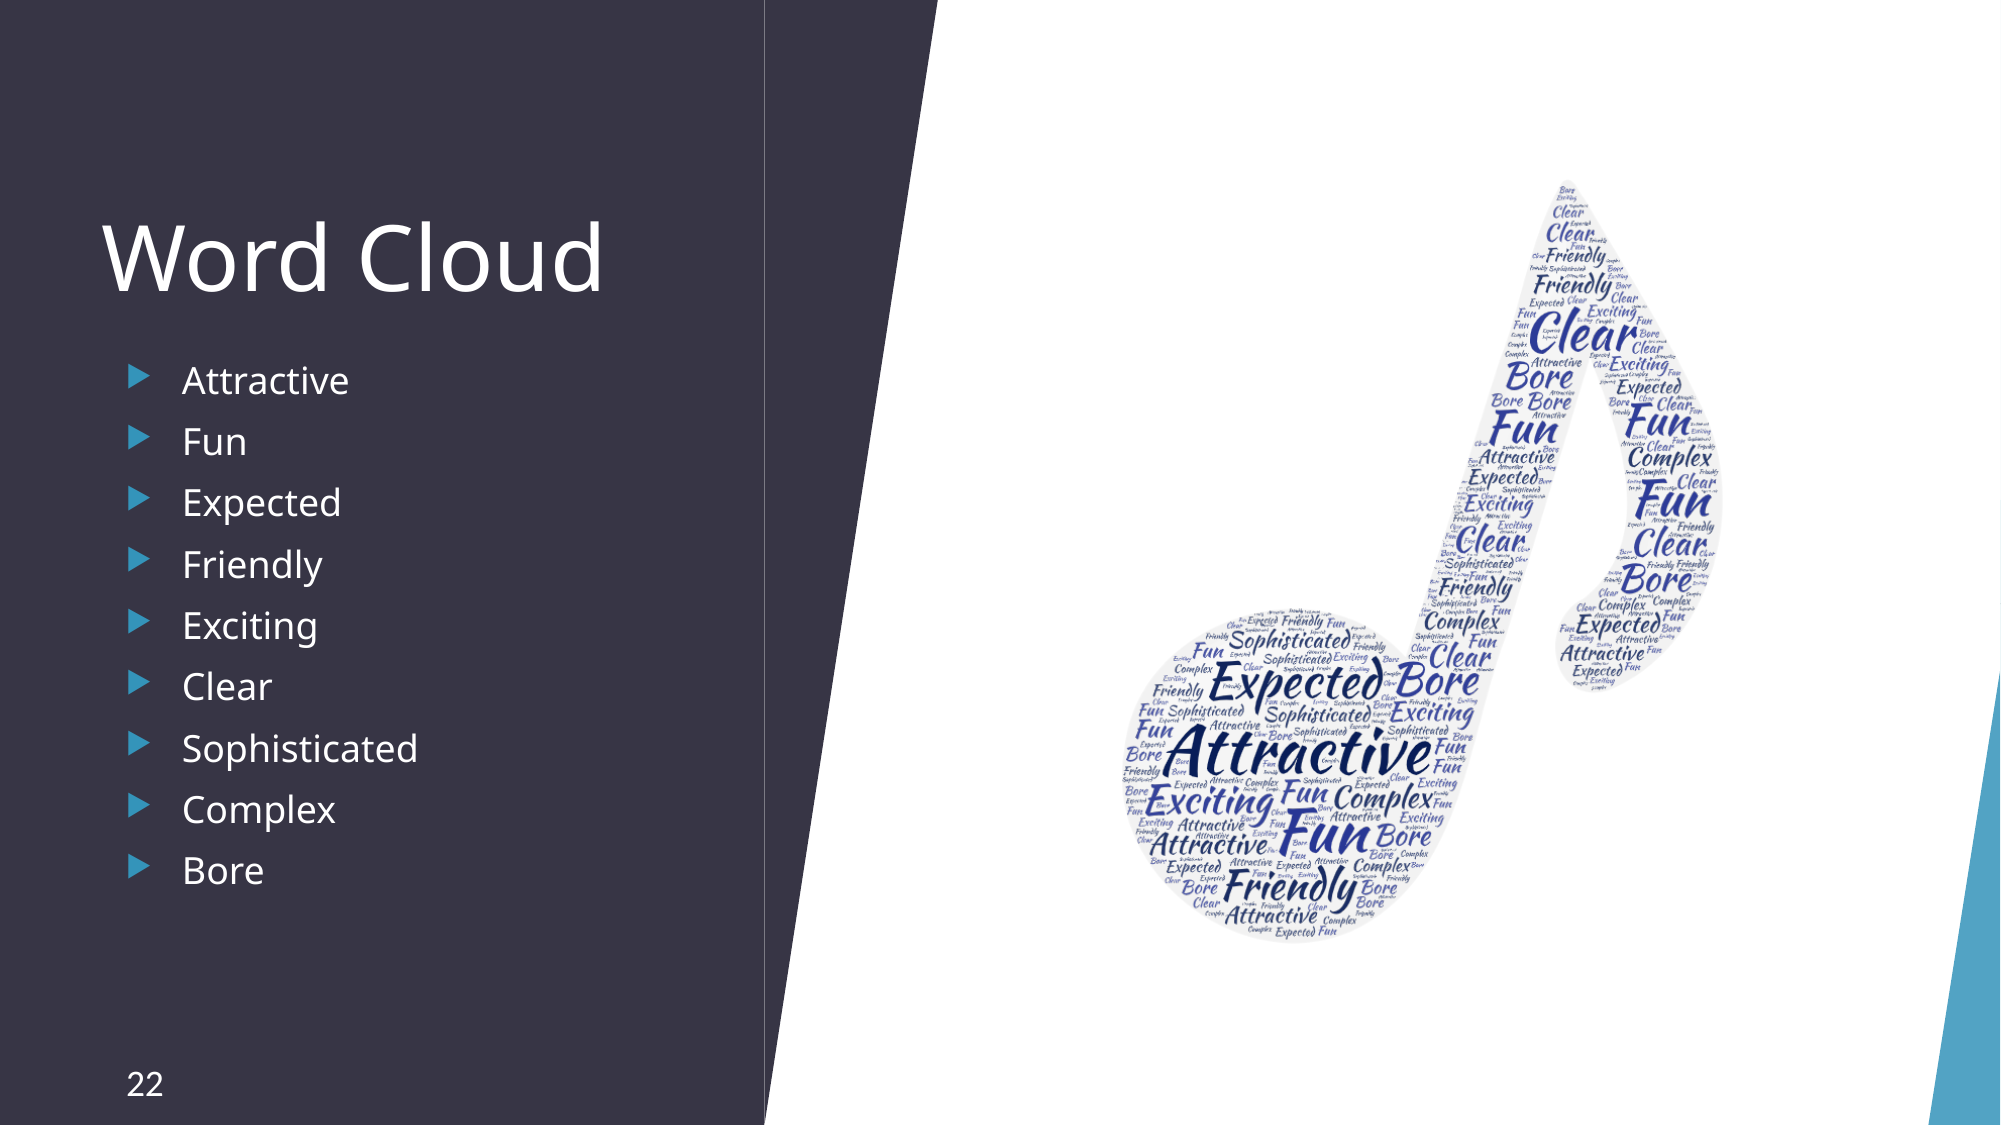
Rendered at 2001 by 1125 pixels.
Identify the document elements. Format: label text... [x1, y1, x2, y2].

text_box Word Cloud [86, 192, 824, 319]
list Attractive Fun Expected Friendly Exciting Clear Sophisticated Complex Bore [110, 354, 763, 919]
picture [1106, 159, 1738, 964]
text_box 22 [111, 1051, 184, 1113]
text_box [0, 0, 2000, 1125]
